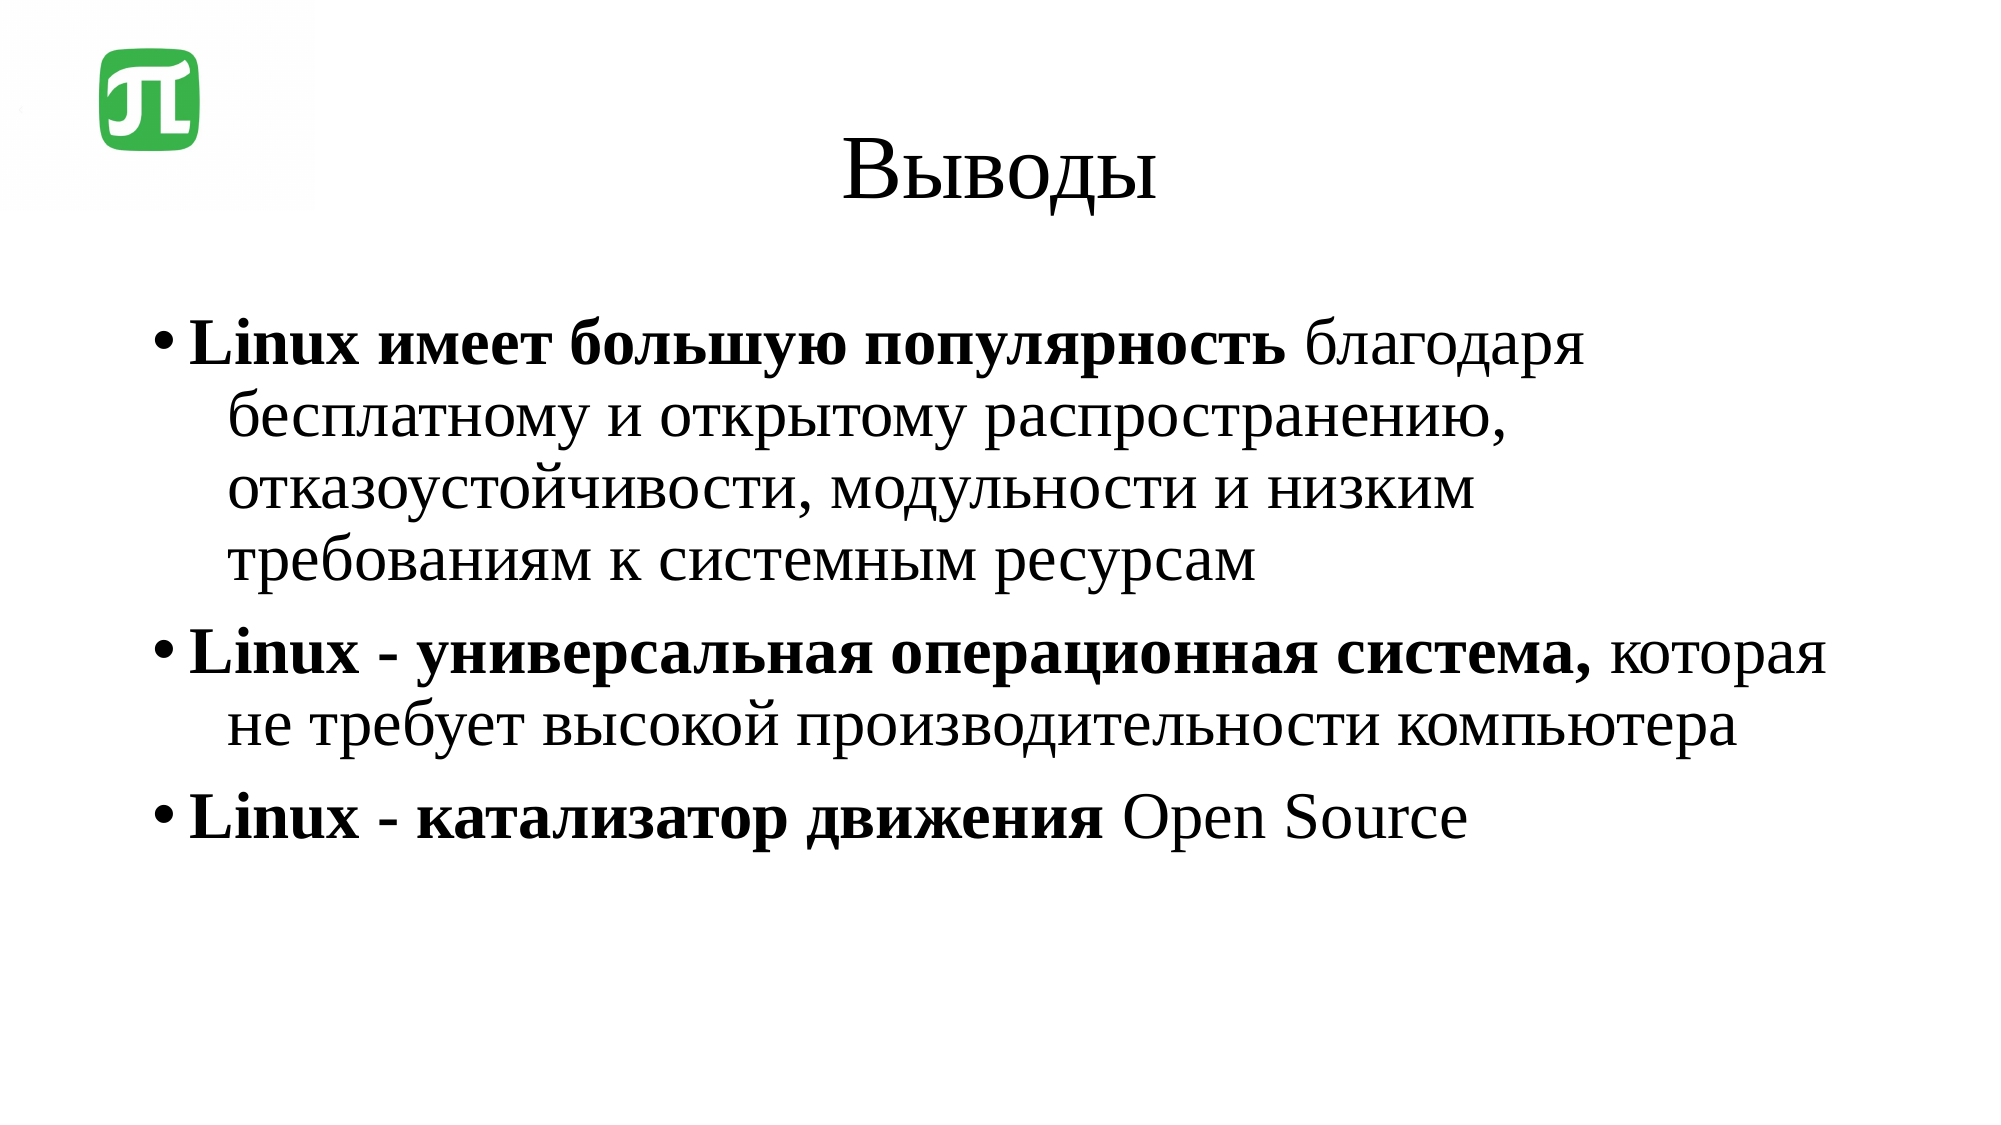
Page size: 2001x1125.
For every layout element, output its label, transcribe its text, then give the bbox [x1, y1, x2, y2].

list Linux имеет большую популярность благодаря бесплатному и открытому распространению, отказоустойчивости, модульности и низким требованиям к системным ресурсам Linux - универсальная операционная система, которая не требует высокой производительности компьютера Linux - катализатор движения Open Source [137, 299, 1863, 1014]
picture [0, 0, 315, 211]
title Выводы [137, 59, 1863, 278]
